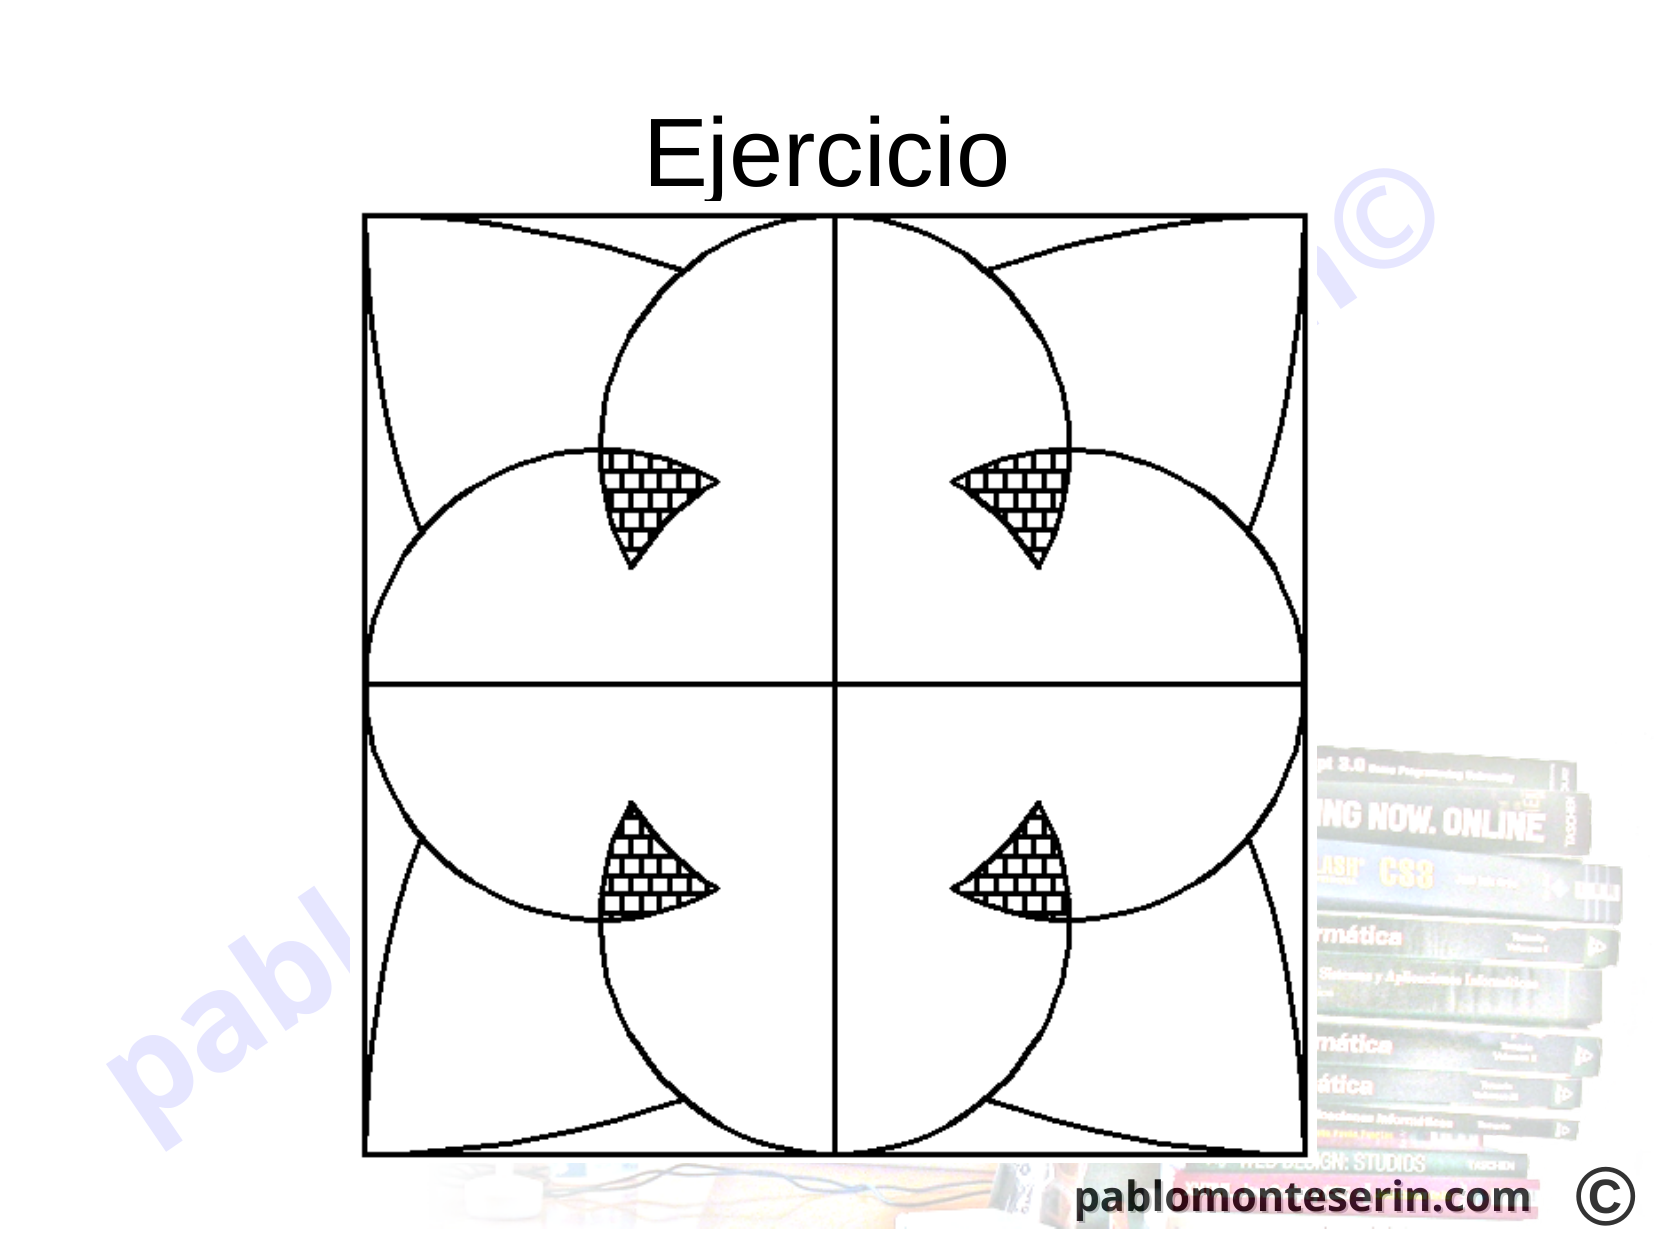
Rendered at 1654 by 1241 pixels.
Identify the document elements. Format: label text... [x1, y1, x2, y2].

title Ejercicio [82, 49, 1571, 257]
picture [350, 201, 1654, 1229]
